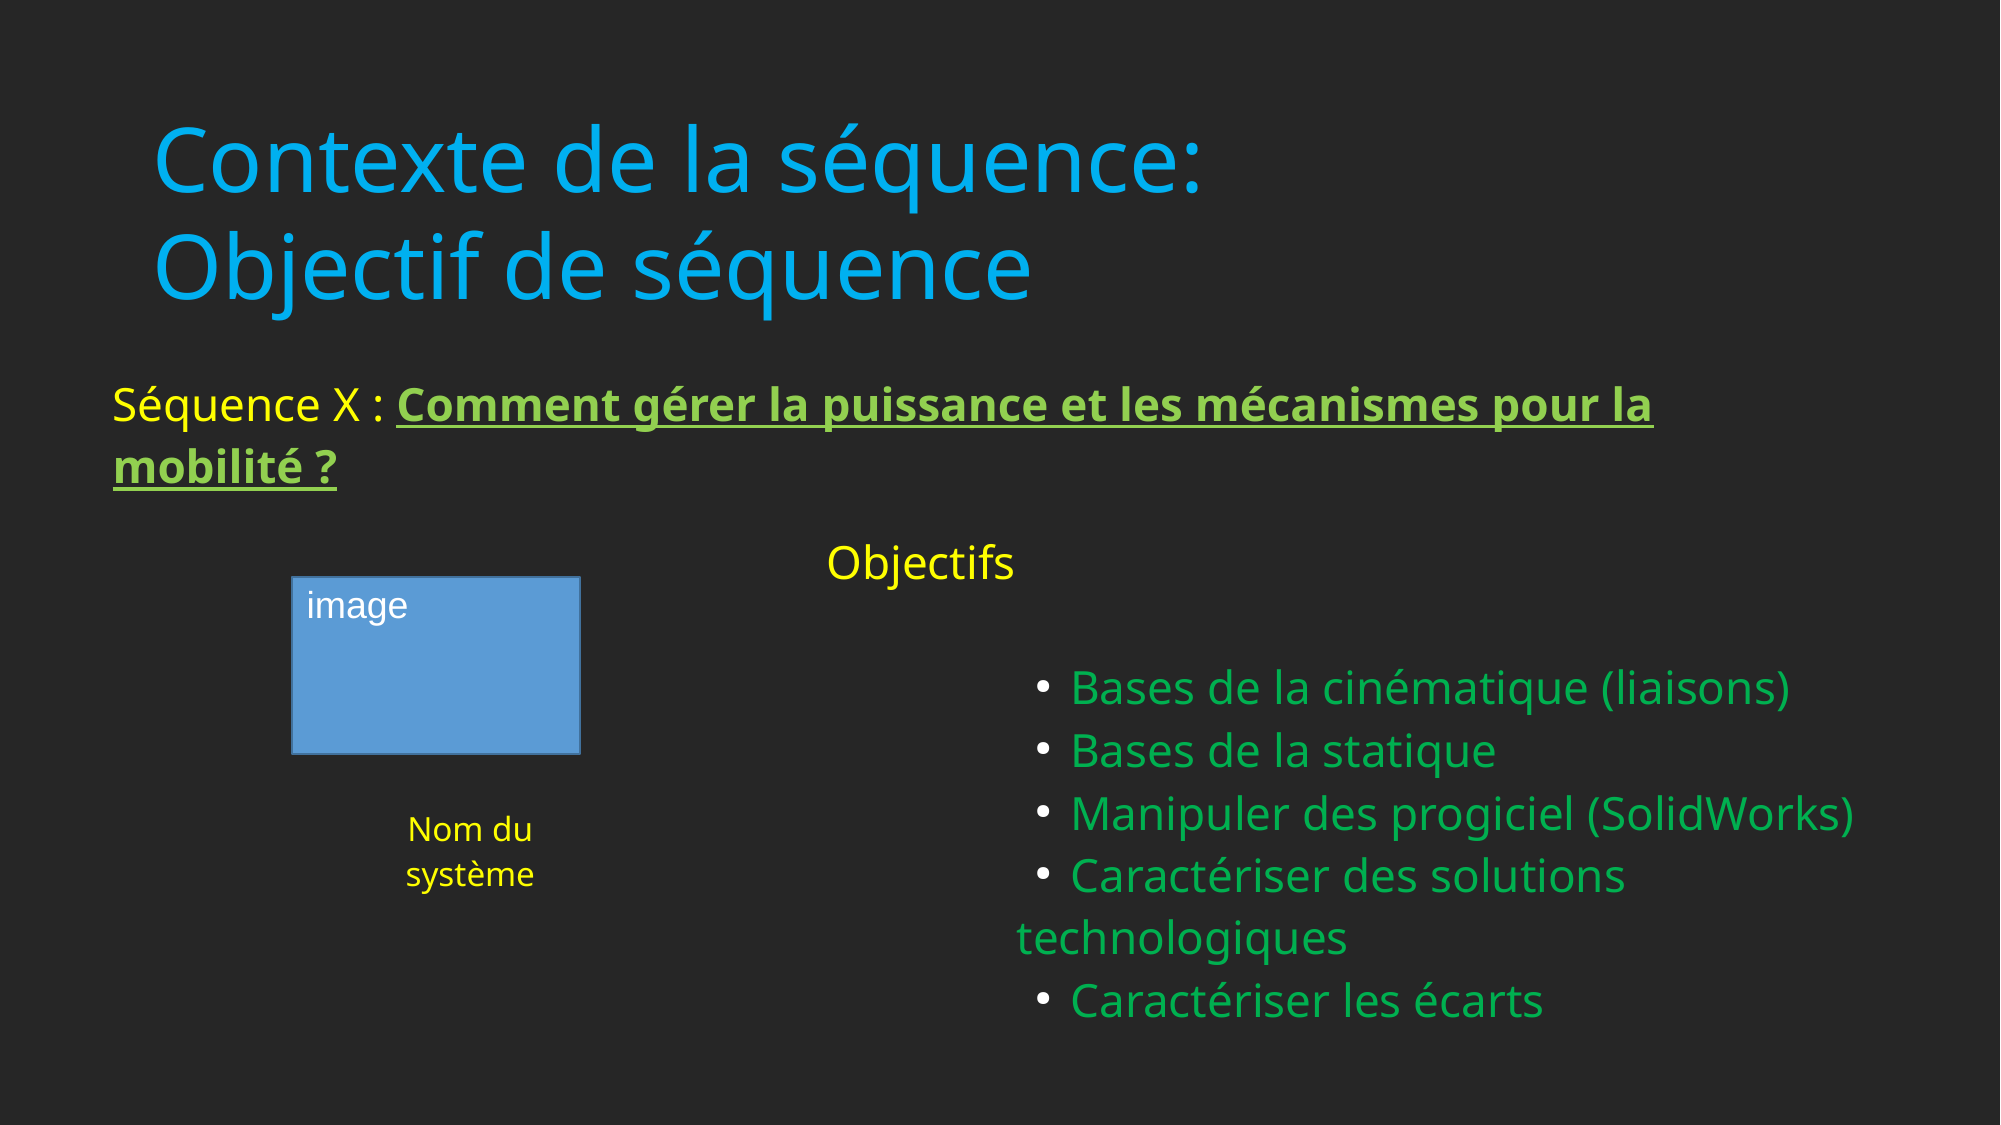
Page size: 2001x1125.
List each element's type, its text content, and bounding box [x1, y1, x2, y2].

text_box Nom du système [324, 798, 617, 854]
text_box Séquence X : Comment gérer la puissance et les mécanismes pour la mobilité ? [97, 364, 1863, 435]
text_box image [292, 577, 580, 754]
text_box Objectifs Bases de la cinématique (liaisons) Bases de la statique Manipuler des progiciel (SolidWorks) Caractériser des solutions technologiques Caractériser les écarts [811, 523, 1927, 869]
title Contexte de la séquence: Objectif de séquence [137, 59, 1863, 278]
